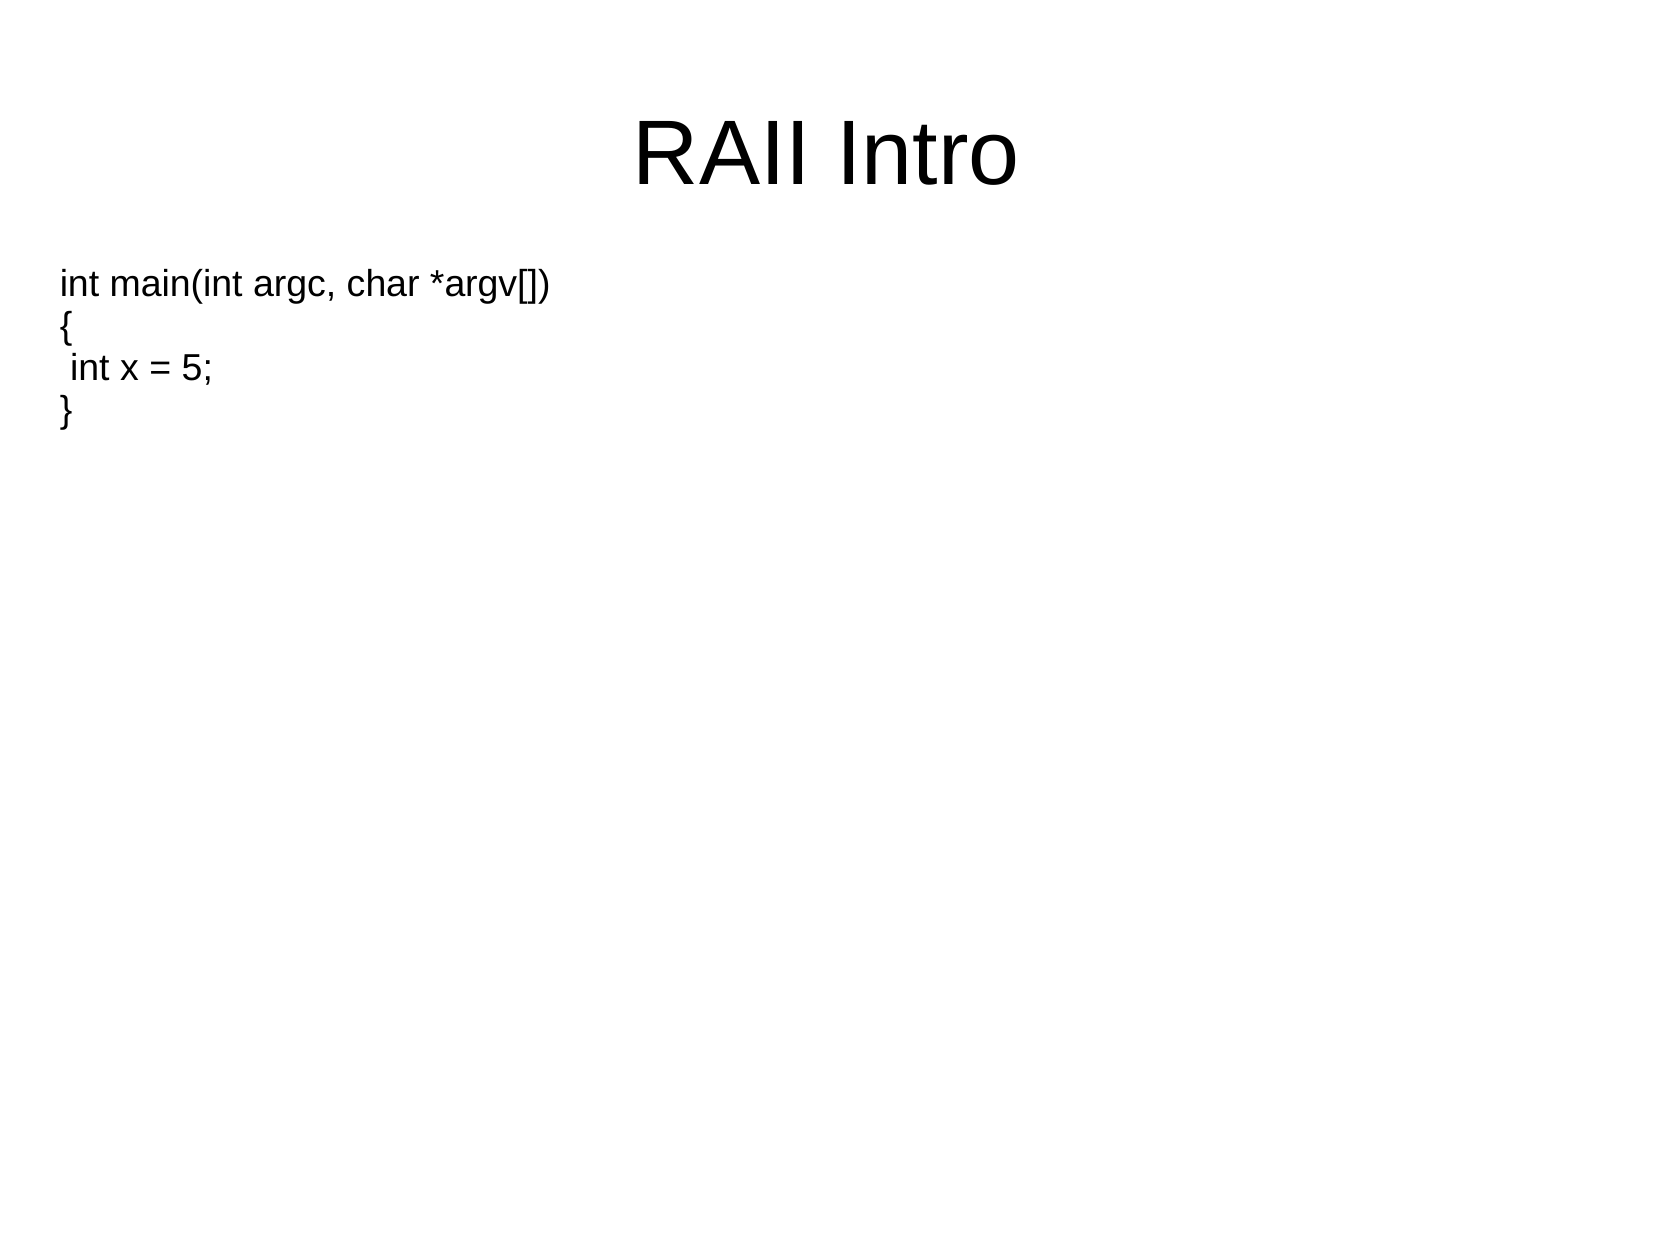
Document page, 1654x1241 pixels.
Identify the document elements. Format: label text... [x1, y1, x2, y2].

title RAII Intro [82, 49, 1571, 255]
text_box int main(int argc, char *argv[]) { int x = 5; } [45, 255, 1606, 732]
